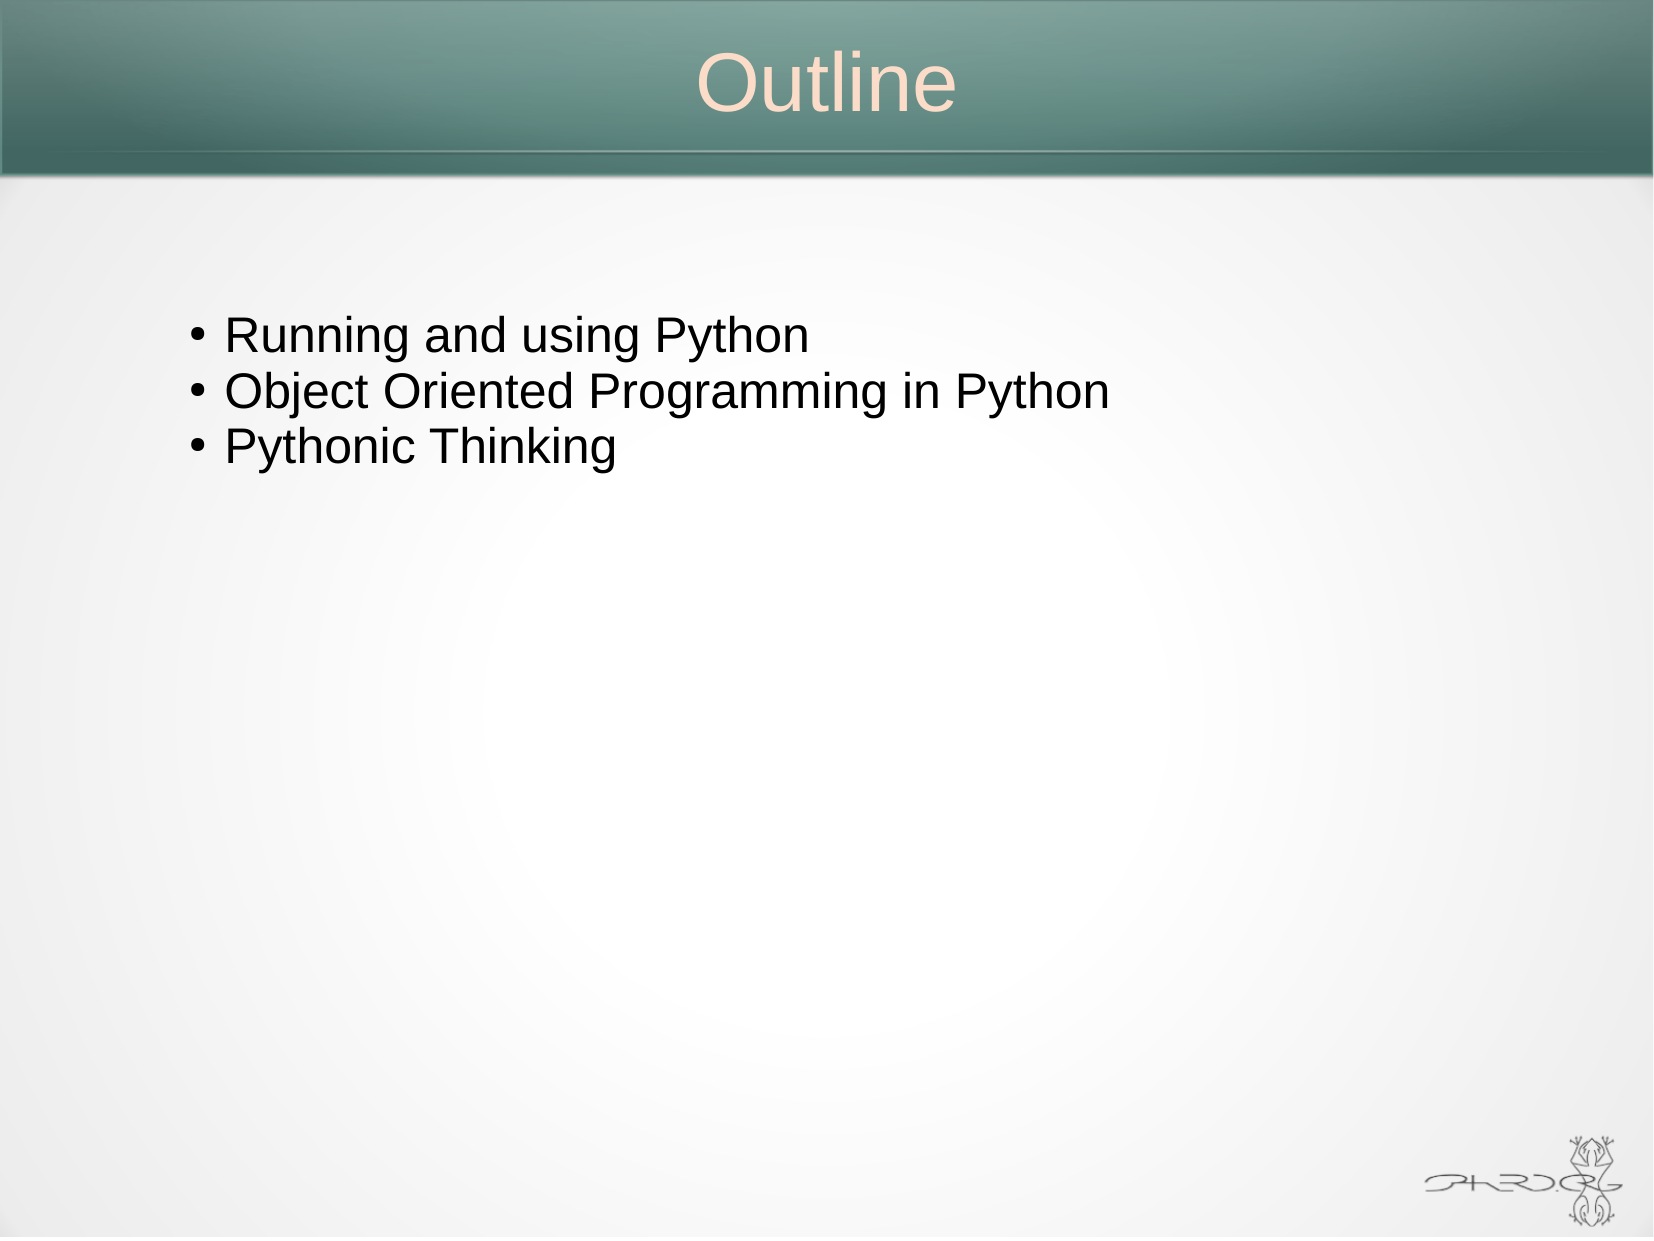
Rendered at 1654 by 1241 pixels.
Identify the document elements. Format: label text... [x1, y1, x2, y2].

picture [0, 0, 1654, 1237]
title Outline [82, 11, 1571, 154]
text_box Running and using Python Object Oriented Programming in Python Pythonic Thinking [188, 307, 1465, 702]
